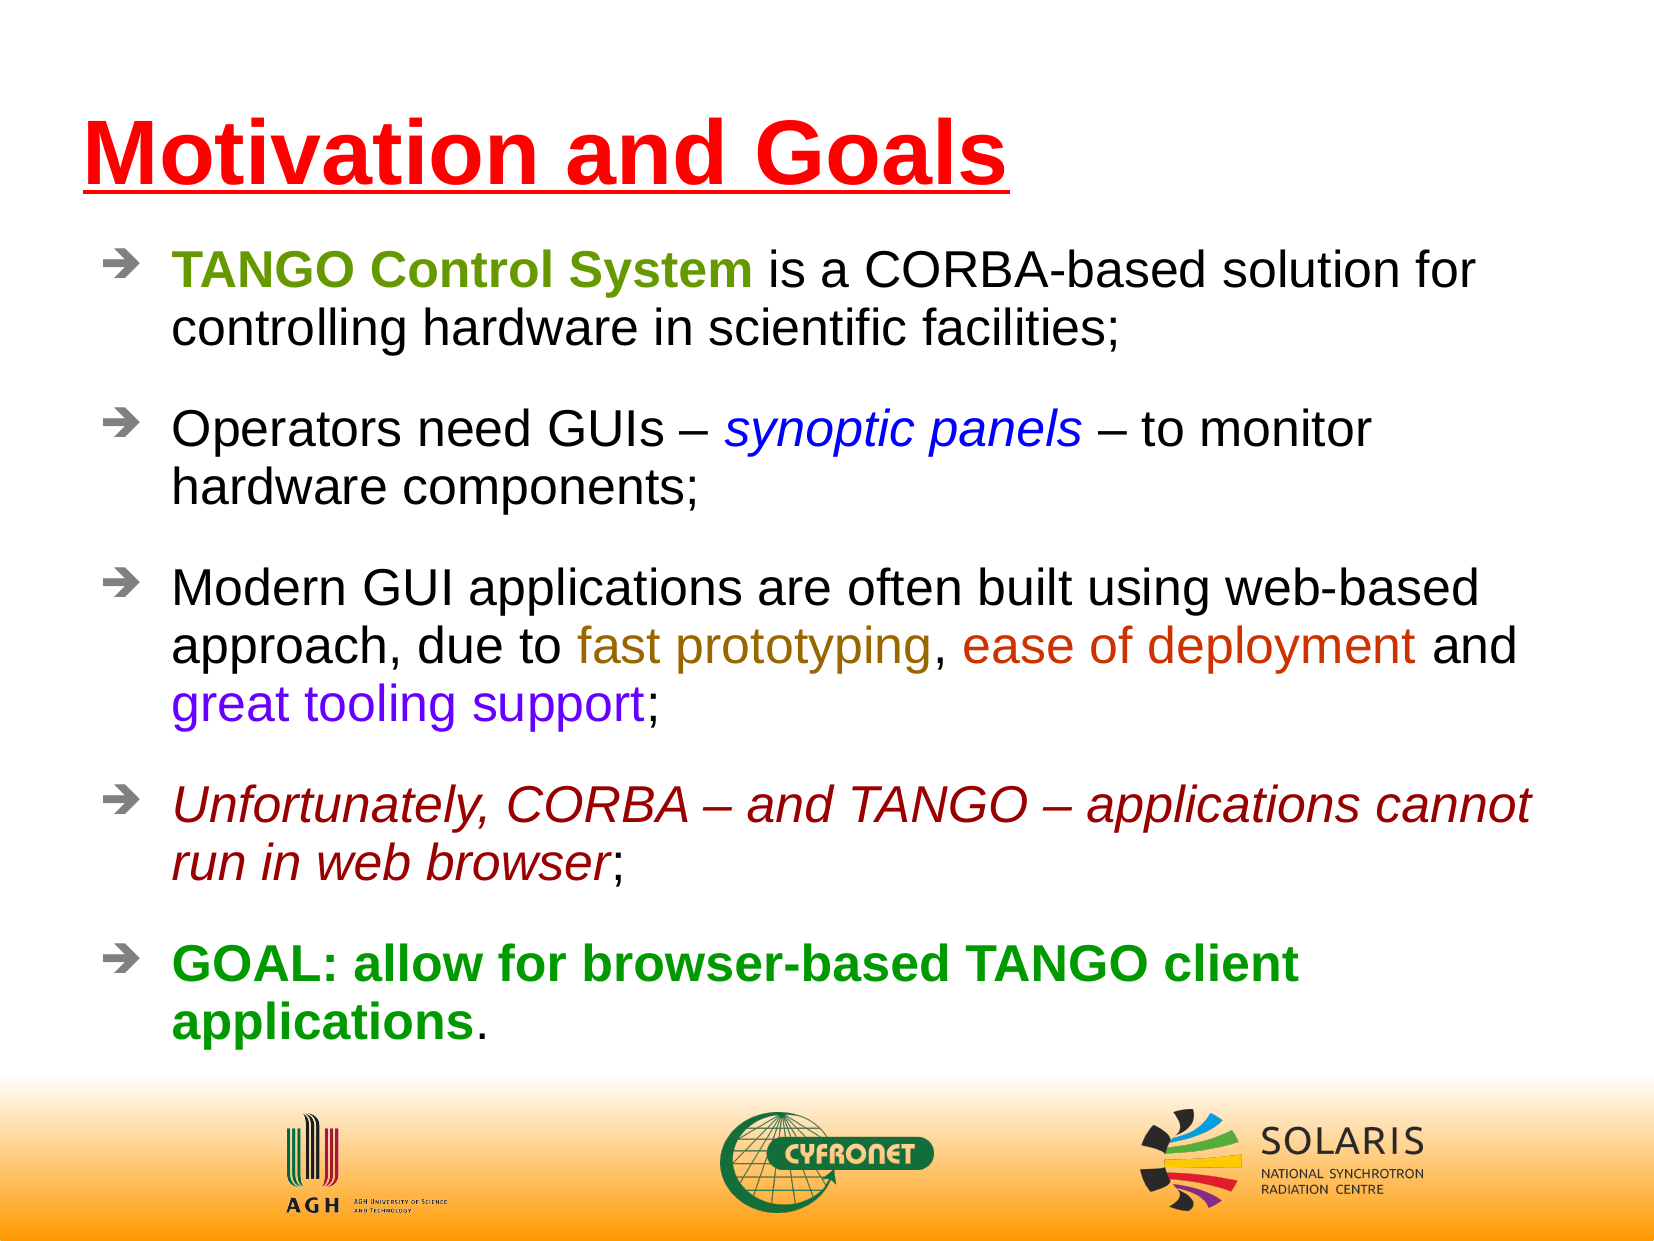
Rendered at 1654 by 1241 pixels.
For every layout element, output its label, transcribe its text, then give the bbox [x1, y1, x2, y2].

list TANGO Control System is a CORBA-based solution for controlling hardware in scientific facilities; Operators need GUIs – synoptic panels – to monitor hardware components; Modern GUI applications are often built using web-based approach, due to fast prototyping, ease of deployment and great tooling support; Unfortunately, CORBA – and TANGO – applications cannot run in web browser; GOAL: allow for browser-based TANGO client applications. [82, 240, 1571, 1060]
picture [720, 1112, 934, 1213]
text_box [0, 1076, 1654, 1241]
title Motivation and Goals [82, 49, 1571, 240]
picture [286, 1113, 447, 1213]
picture [1140, 1109, 1423, 1211]
